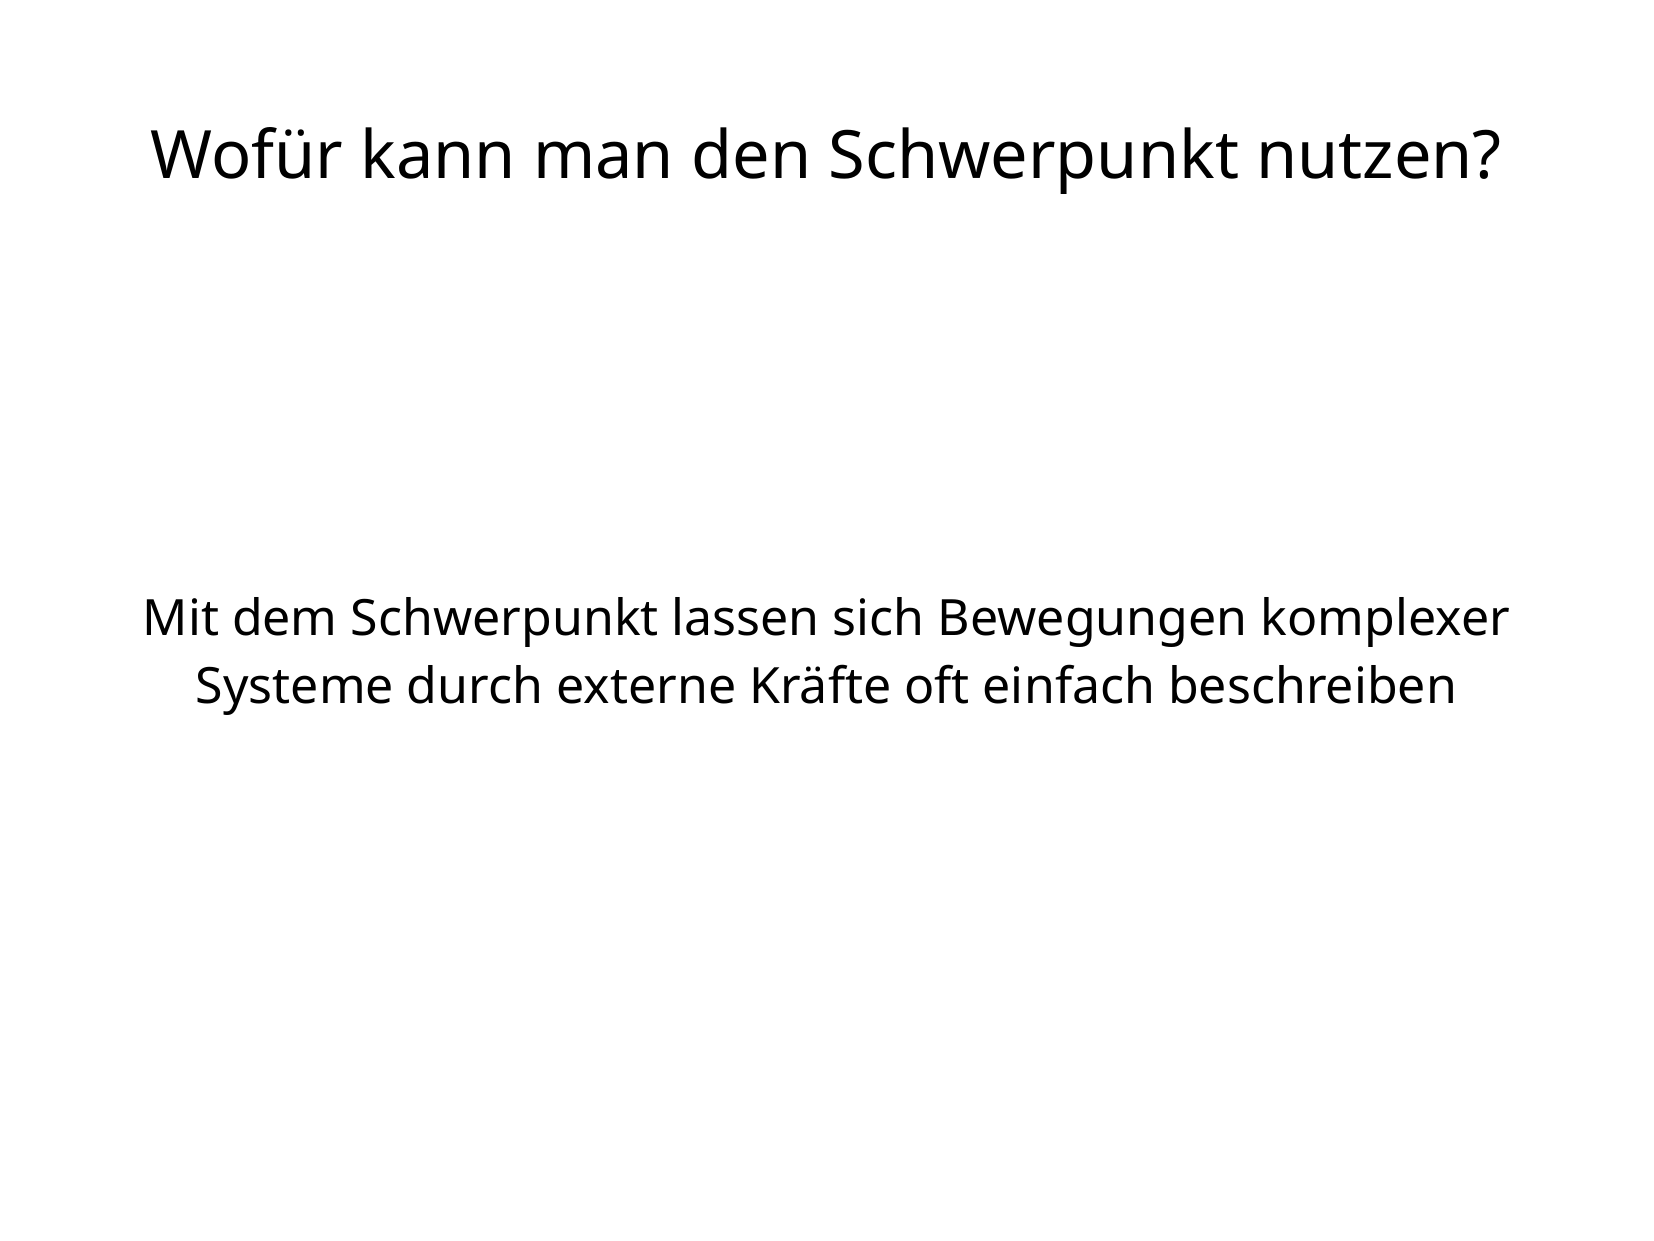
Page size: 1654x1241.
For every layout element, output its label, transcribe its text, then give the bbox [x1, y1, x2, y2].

subtitle Mit dem Schwerpunkt lassen sich Bewegungen komplexer Systeme durch externe Kräfte oft einfach beschreiben [82, 290, 1571, 1010]
title Wofür kann man den Schwerpunkt nutzen? [82, 49, 1571, 257]
